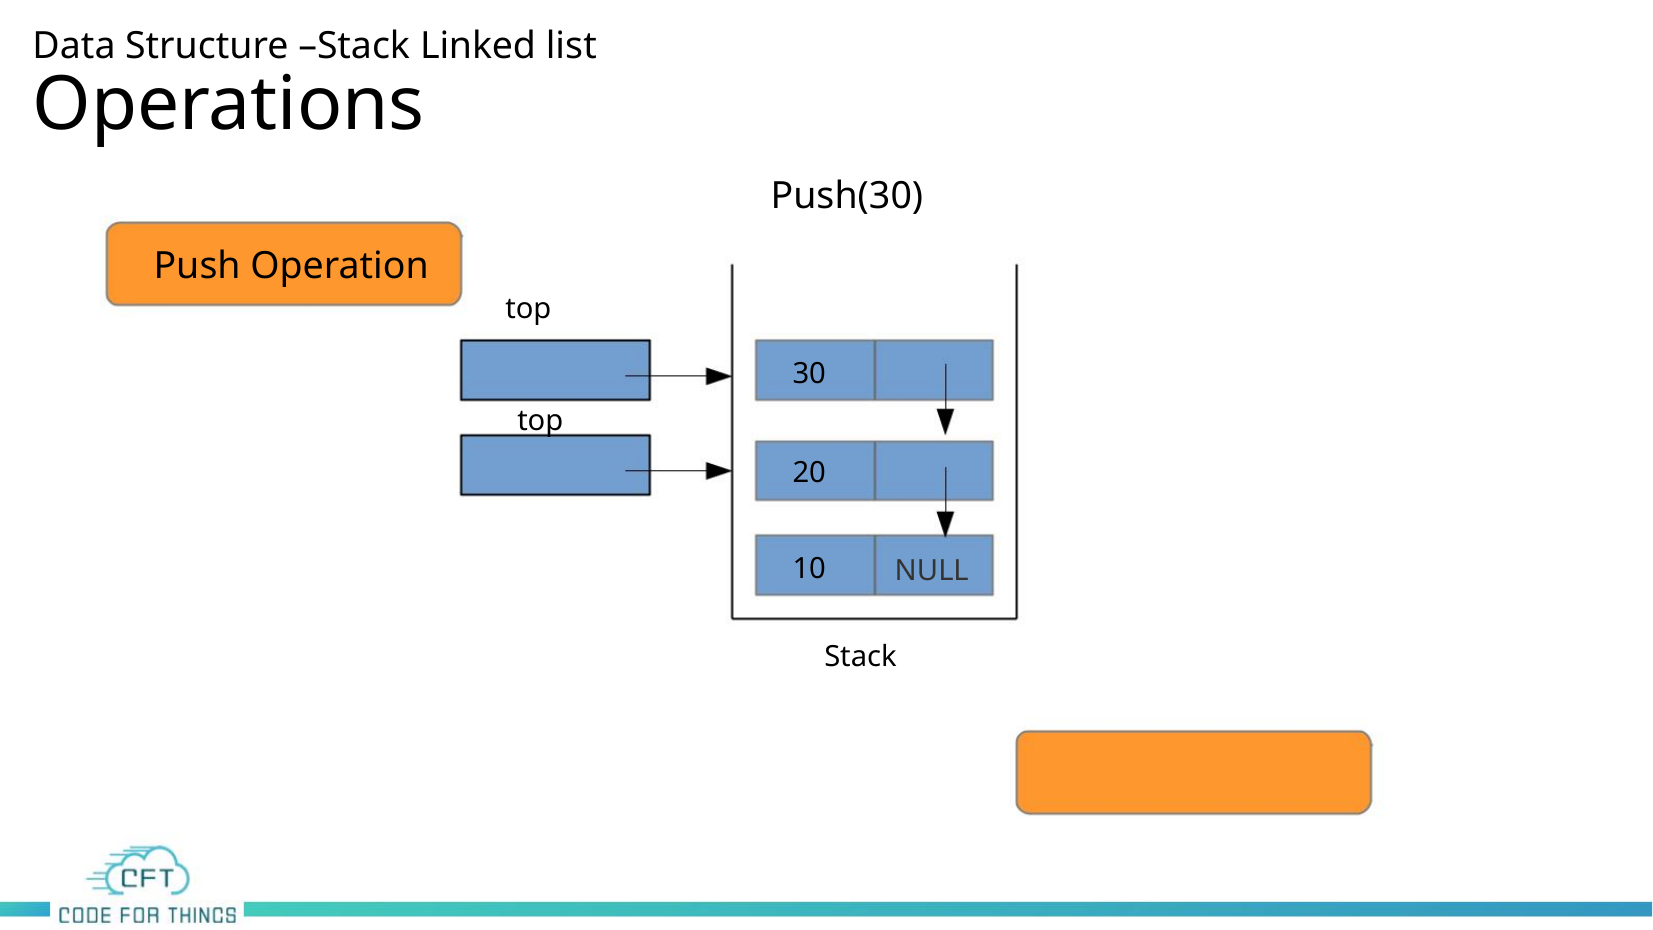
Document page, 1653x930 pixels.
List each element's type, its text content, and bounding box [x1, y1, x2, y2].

text_box Stack [824, 638, 931, 673]
text_box top [505, 290, 579, 325]
text_box top [517, 402, 591, 437]
text_box [0, 0, 1653, 930]
text_box top [538, 304, 547, 316]
text_box top [550, 416, 559, 428]
text_box Data Structure –Stack Linked list Operations [32, 22, 669, 145]
text_box 10 [792, 549, 855, 584]
text_box NULL [894, 552, 996, 587]
text_box Push(30) [770, 171, 963, 216]
text_box 30 20 [792, 355, 855, 489]
text_box Push Operation [153, 243, 439, 286]
